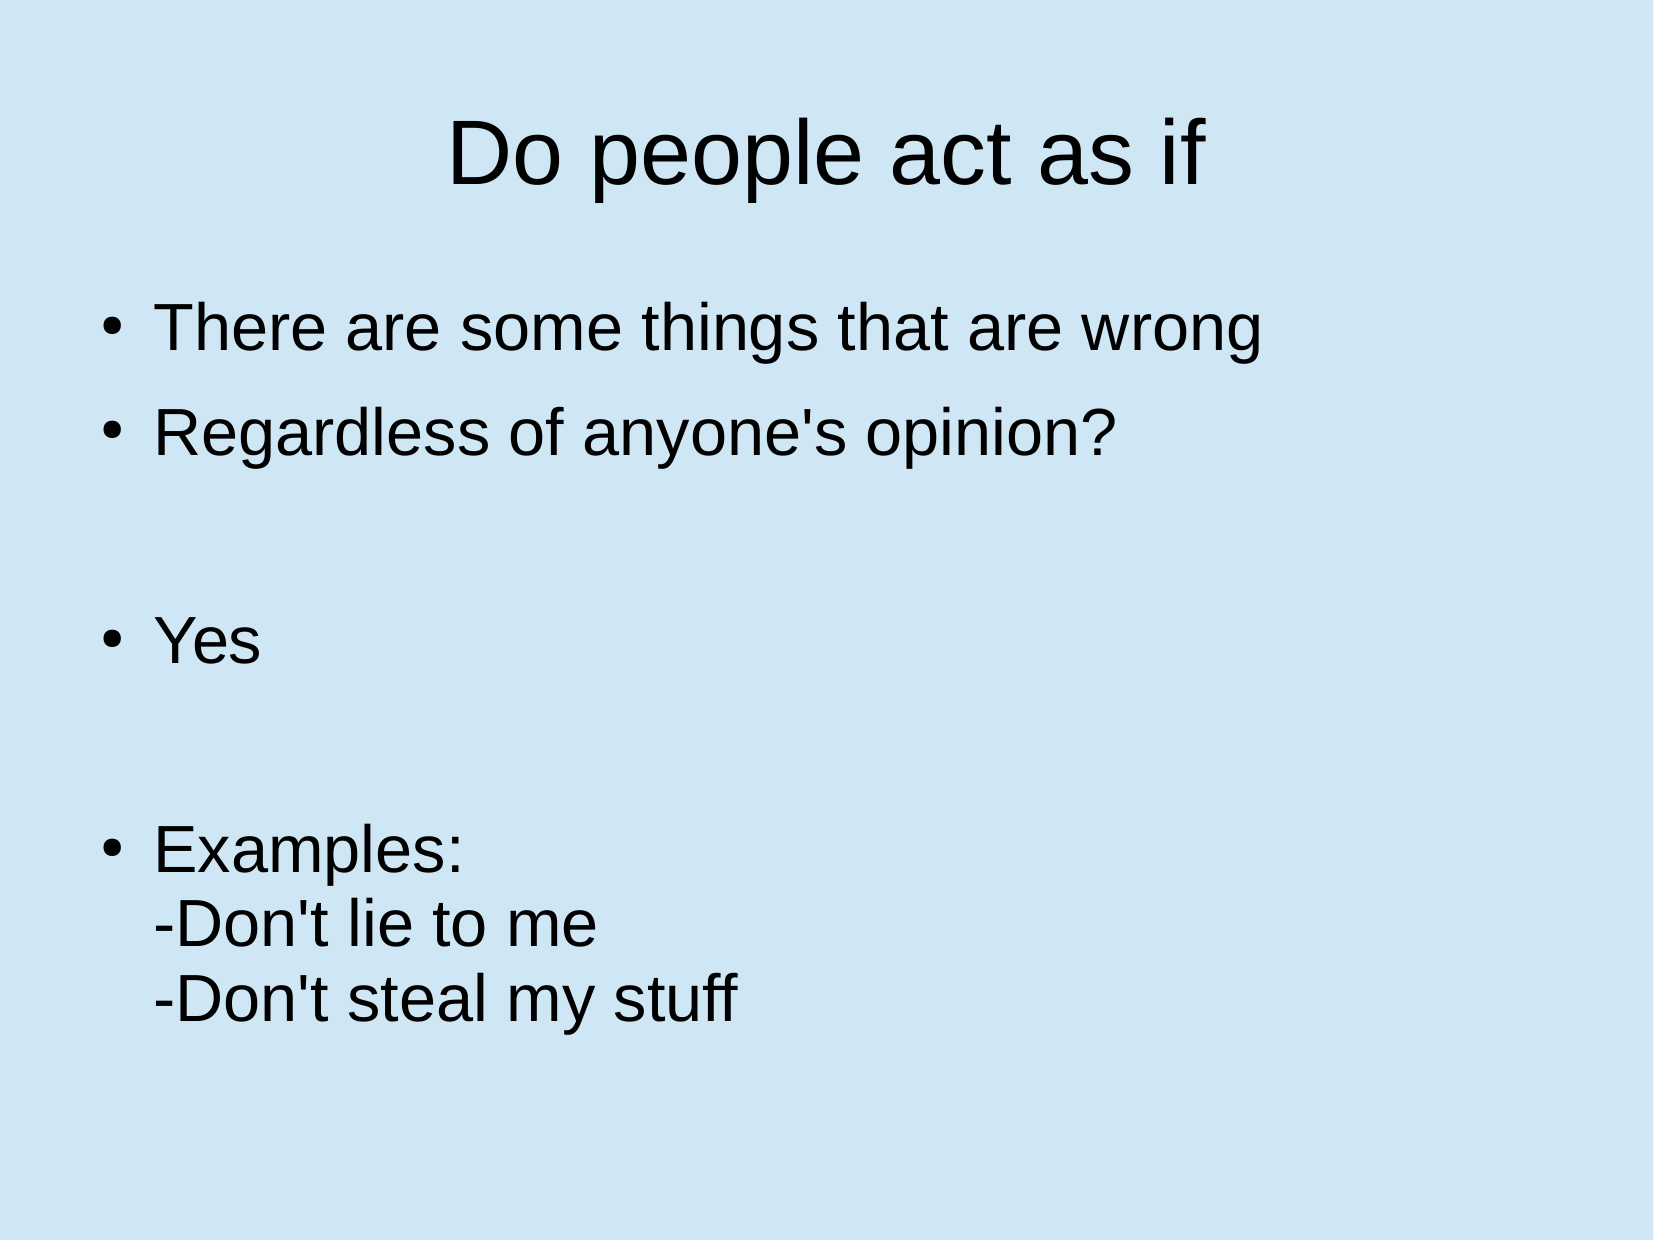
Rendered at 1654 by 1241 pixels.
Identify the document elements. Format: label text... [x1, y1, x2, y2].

list There are some things that are wrong Regardless of anyone's opinion? Yes Examples: -Don't lie to me -Don't steal my stuff [82, 290, 1571, 1109]
title Do people act as if [82, 49, 1571, 257]
